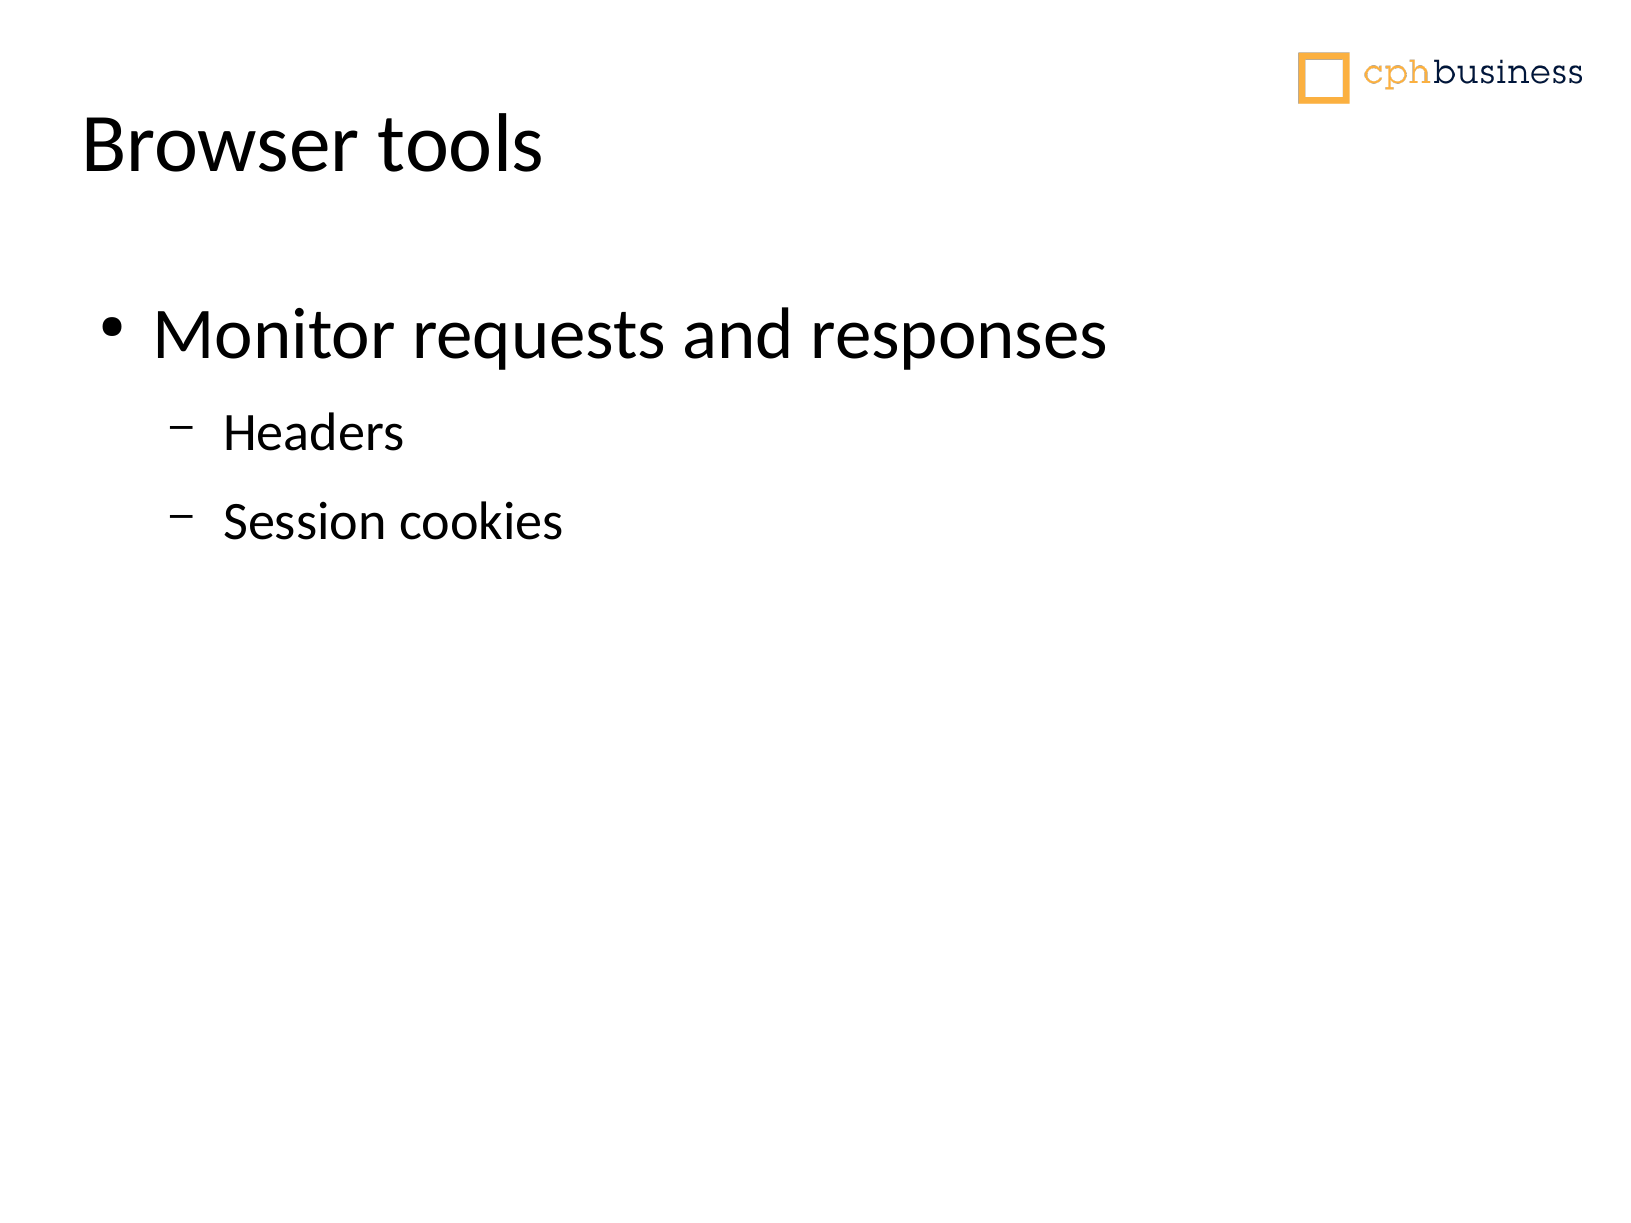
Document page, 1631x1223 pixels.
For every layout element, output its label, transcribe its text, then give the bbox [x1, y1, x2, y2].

title Browser tools [81, 48, 1549, 253]
picture [1247, 1, 1631, 155]
list Monitor requests and responses Headers Session cookies [81, 285, 1549, 1092]
